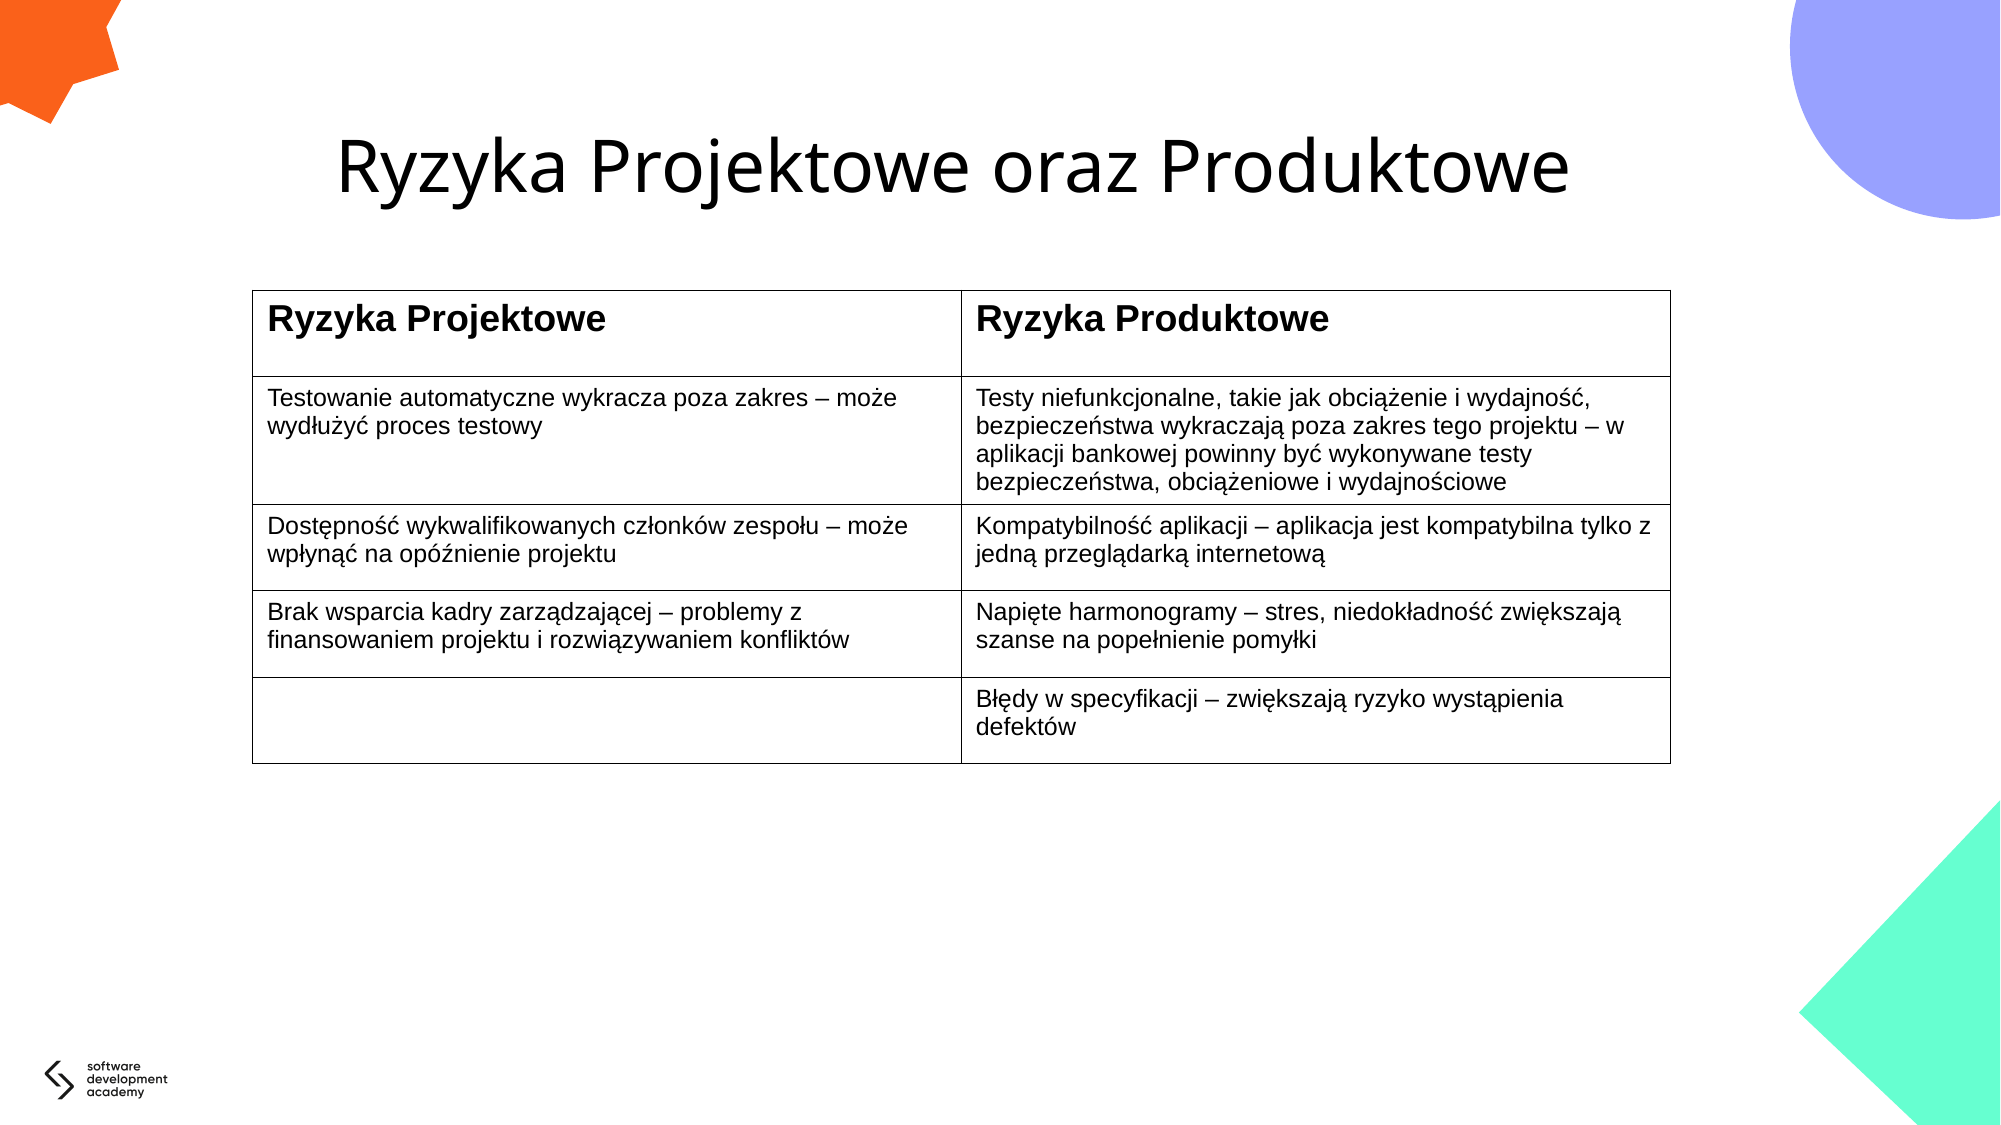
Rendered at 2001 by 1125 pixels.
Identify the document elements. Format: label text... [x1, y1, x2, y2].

table_cell Napięte harmonogramy – stres, niedokładność zwiększają szanse na popełnienie pomyłki [962, 591, 1670, 677]
table_cell Testowanie automatyczne wykracza poza zakres – może wydłużyć proces testowy [253, 377, 961, 504]
table_header Ryzyka Produktowe [962, 291, 1670, 376]
table_cell Brak wsparcia kadry zarządzającej – problemy z finansowaniem projektu i rozwiązywaniem konfliktów [253, 591, 961, 677]
table_cell Błędy w specyfikacji – zwiększają ryzyko wystąpienia defektów [962, 678, 1670, 763]
picture [19, 1035, 193, 1125]
table_cell Kompatybilność aplikacji – aplikacja jest kompatybilna tylko z jedną przeglądarką internetową [962, 505, 1670, 590]
table_header Ryzyka Projektowe [253, 291, 961, 376]
title Ryzyka Projektowe oraz Produktowe [137, 59, 1771, 278]
table_cell Testy niefunkcjonalne, takie jak obciążenie i wydajność, bezpieczeństwa wykraczają poza zakres tego projektu – w aplikacji bankowej powinny być wykonywane testy bezpieczeństwa, obciążeniowe i wydajnościowe [962, 377, 1670, 504]
table_cell Dostępność wykwalifikowanych członków zespołu – może wpłynąć na opóźnienie projektu [253, 505, 961, 590]
table_cell [253, 678, 961, 763]
